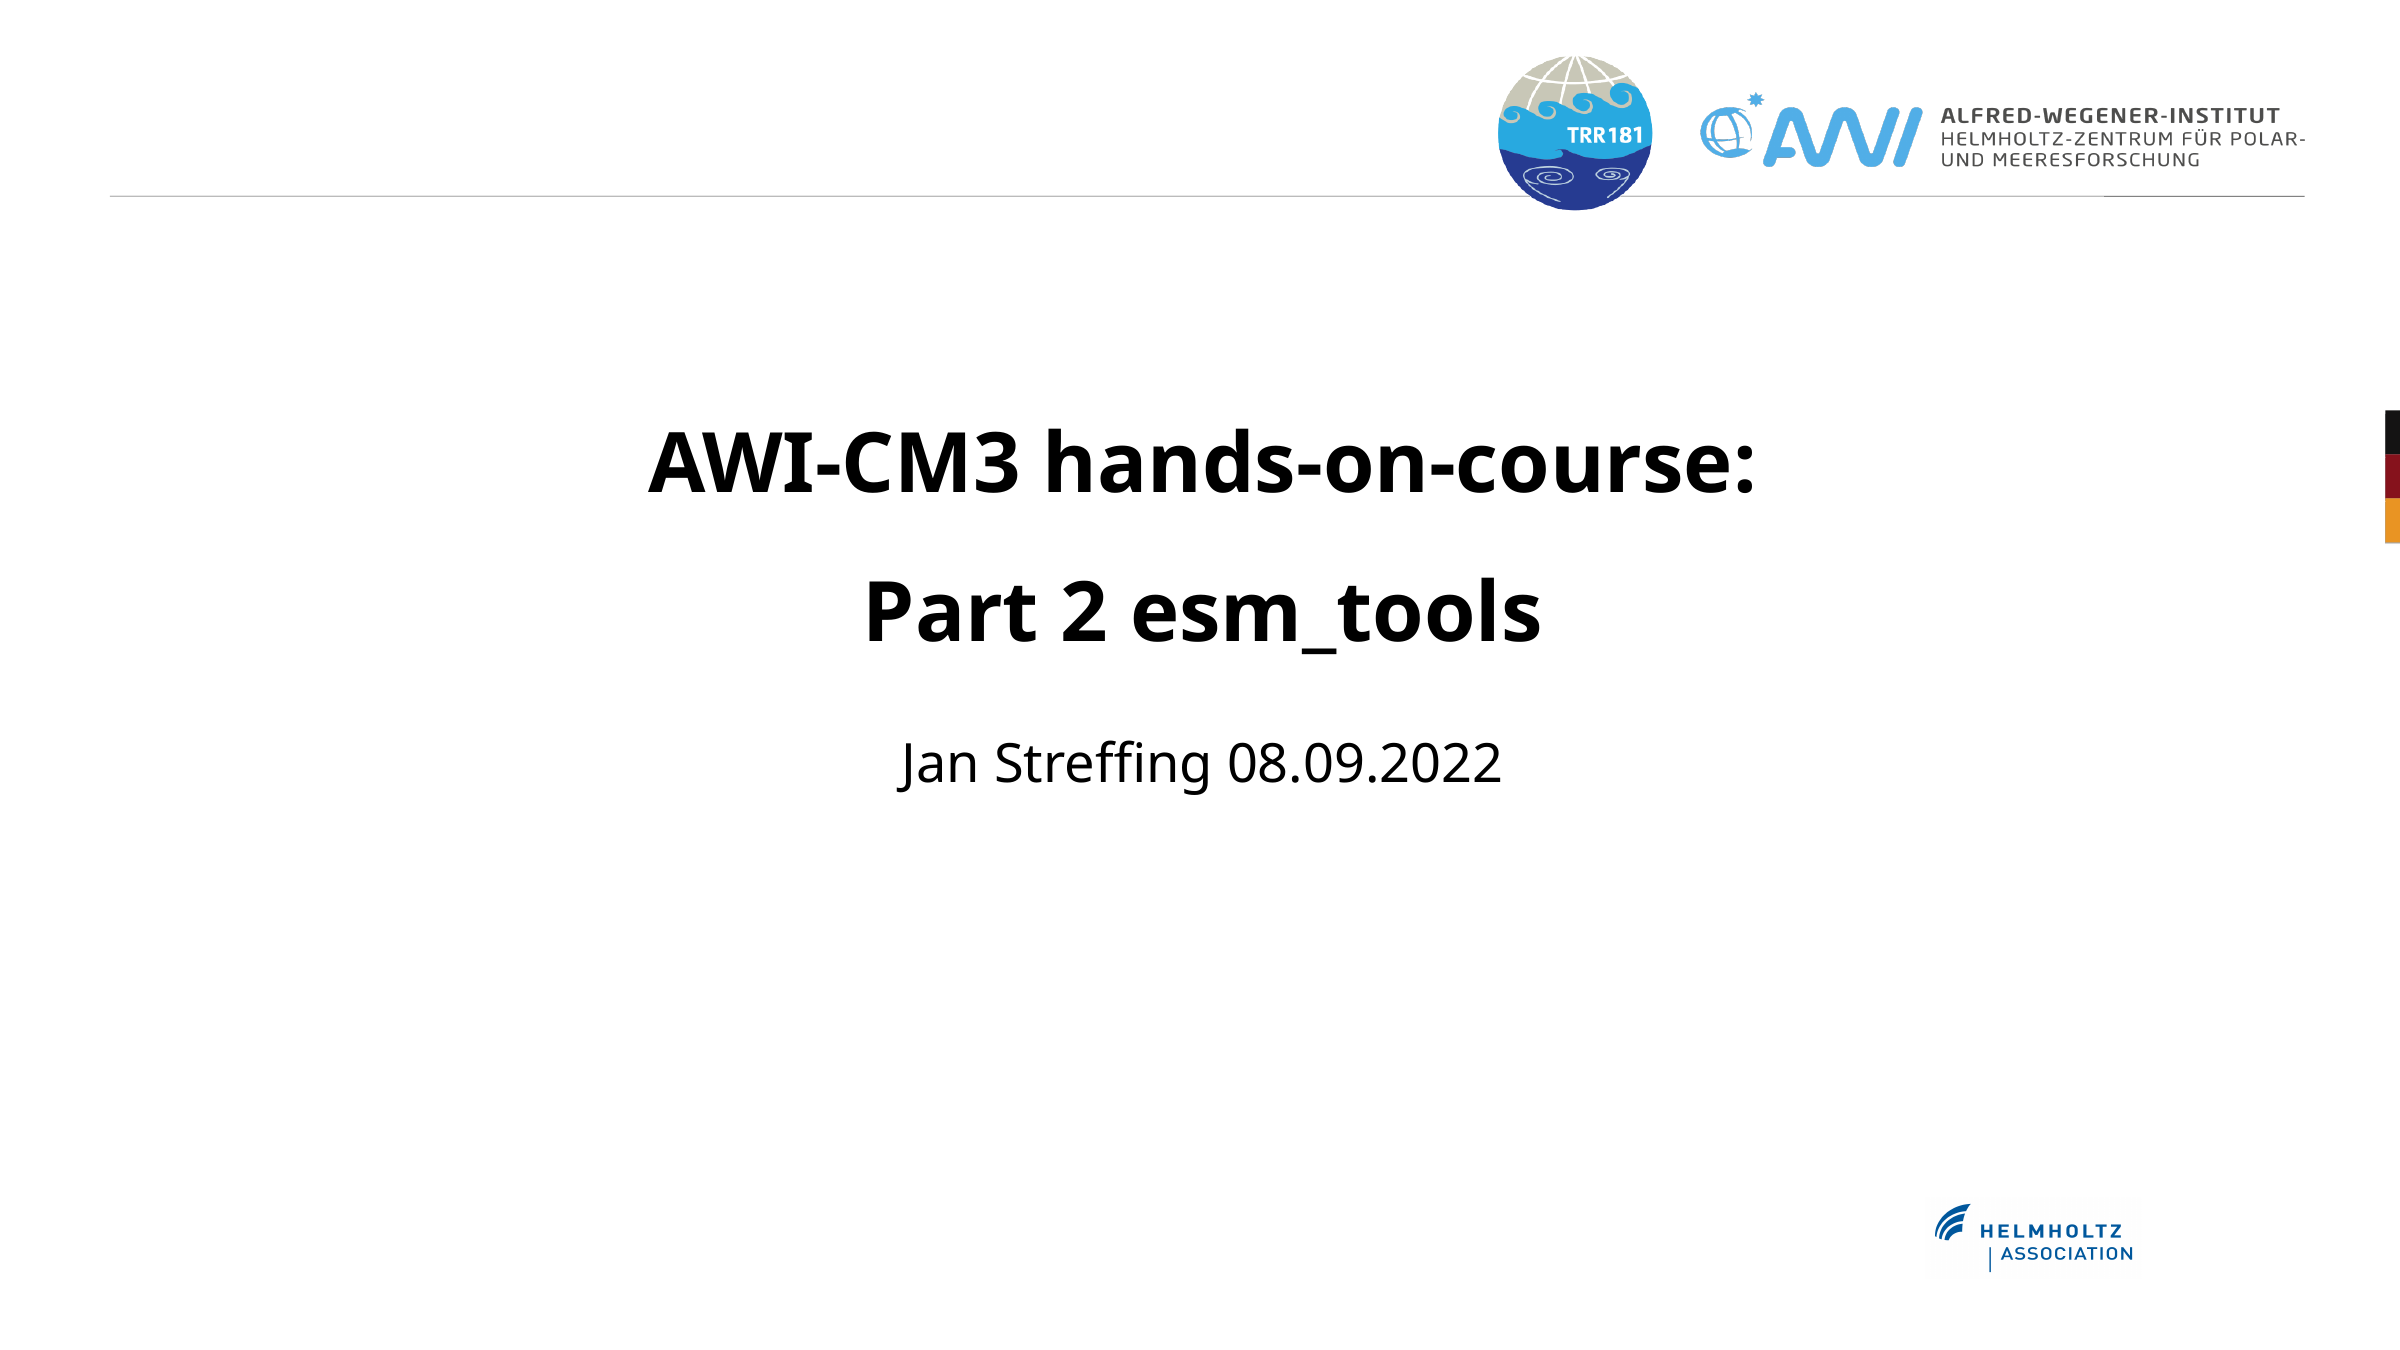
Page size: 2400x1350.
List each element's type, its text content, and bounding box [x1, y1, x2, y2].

picture [1700, 92, 2305, 167]
picture [1495, 53, 1654, 213]
text_box AWI-CM3 hands-on-course: Part 2 esm_tools Jan Streffing 08.09.2022 [109, 232, 2297, 1286]
